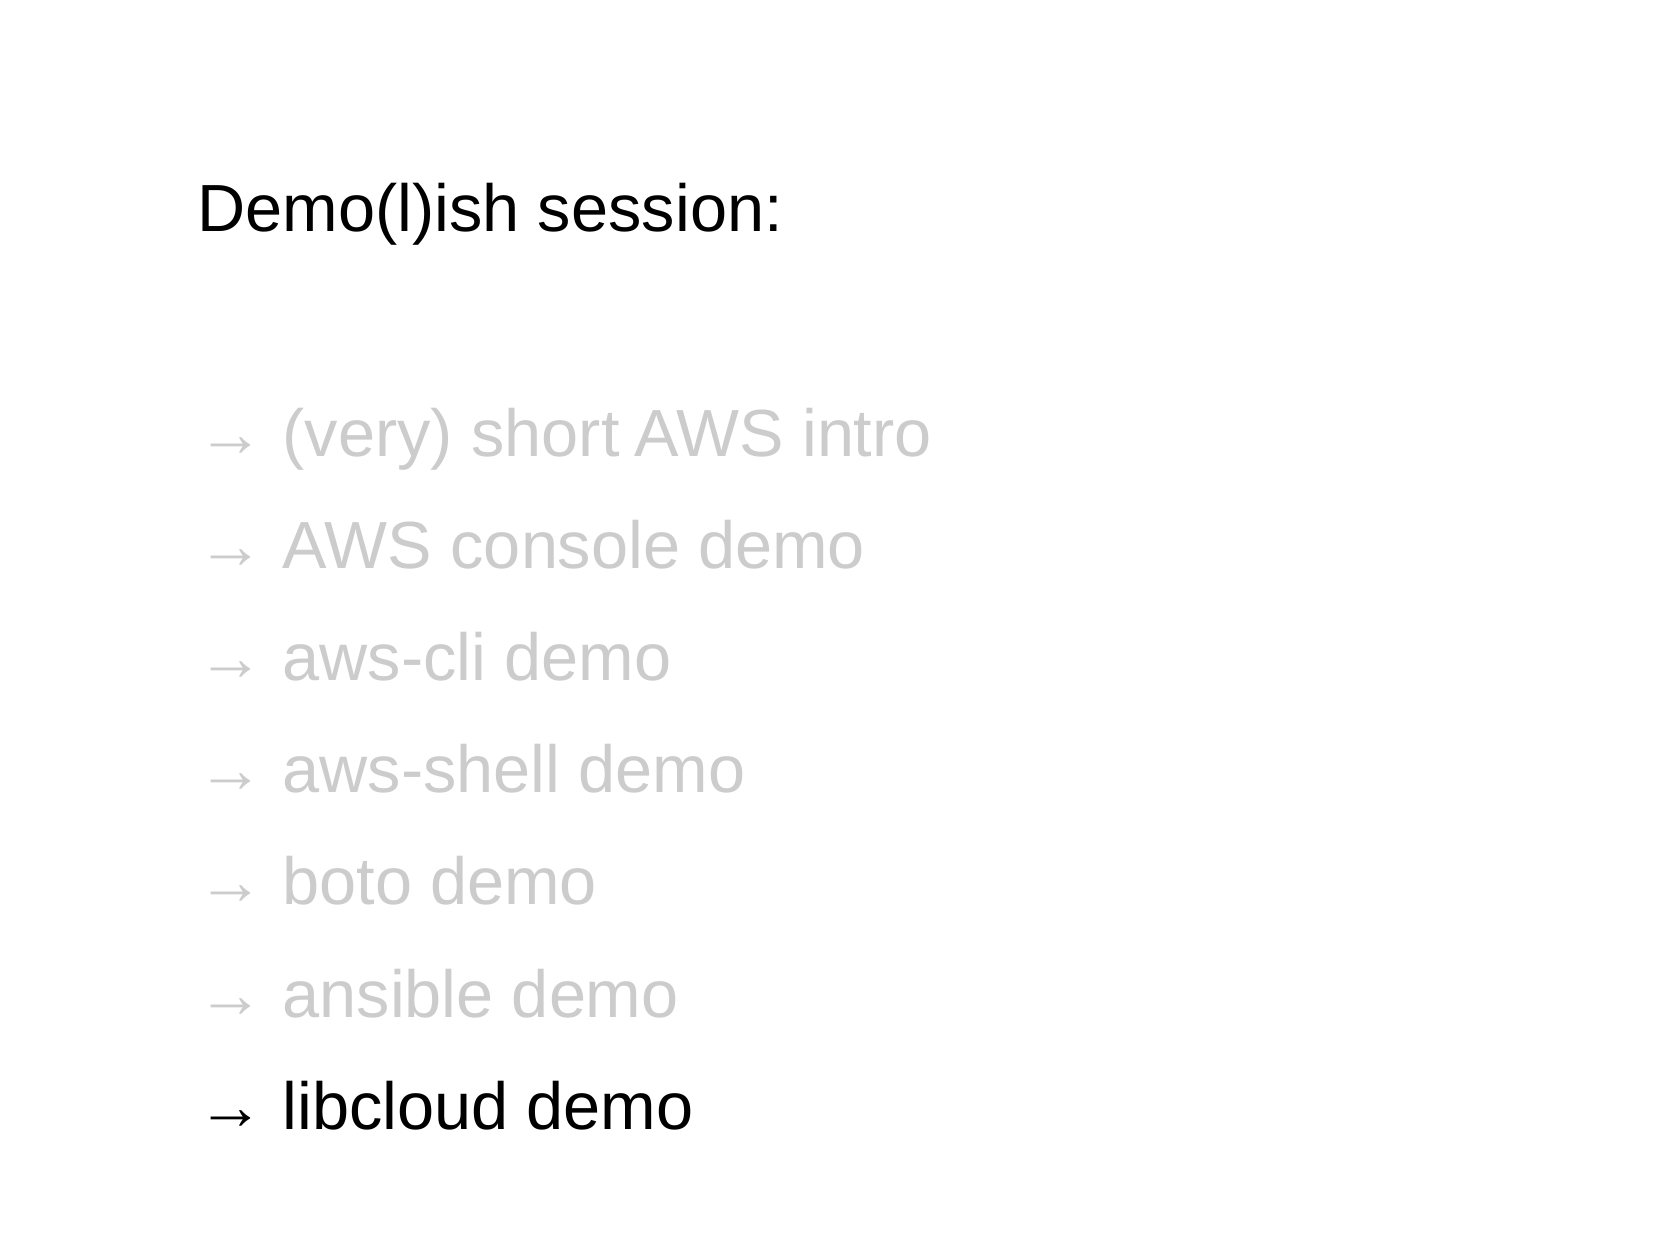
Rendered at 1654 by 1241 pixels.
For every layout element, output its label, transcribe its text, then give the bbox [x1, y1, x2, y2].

text_box Demo(l)ish session: → (very) short AWS intro → AWS console demo → aws-cli demo → aws-shell demo → boto demo → ansible demo → libcloud demo [182, 126, 1471, 1114]
